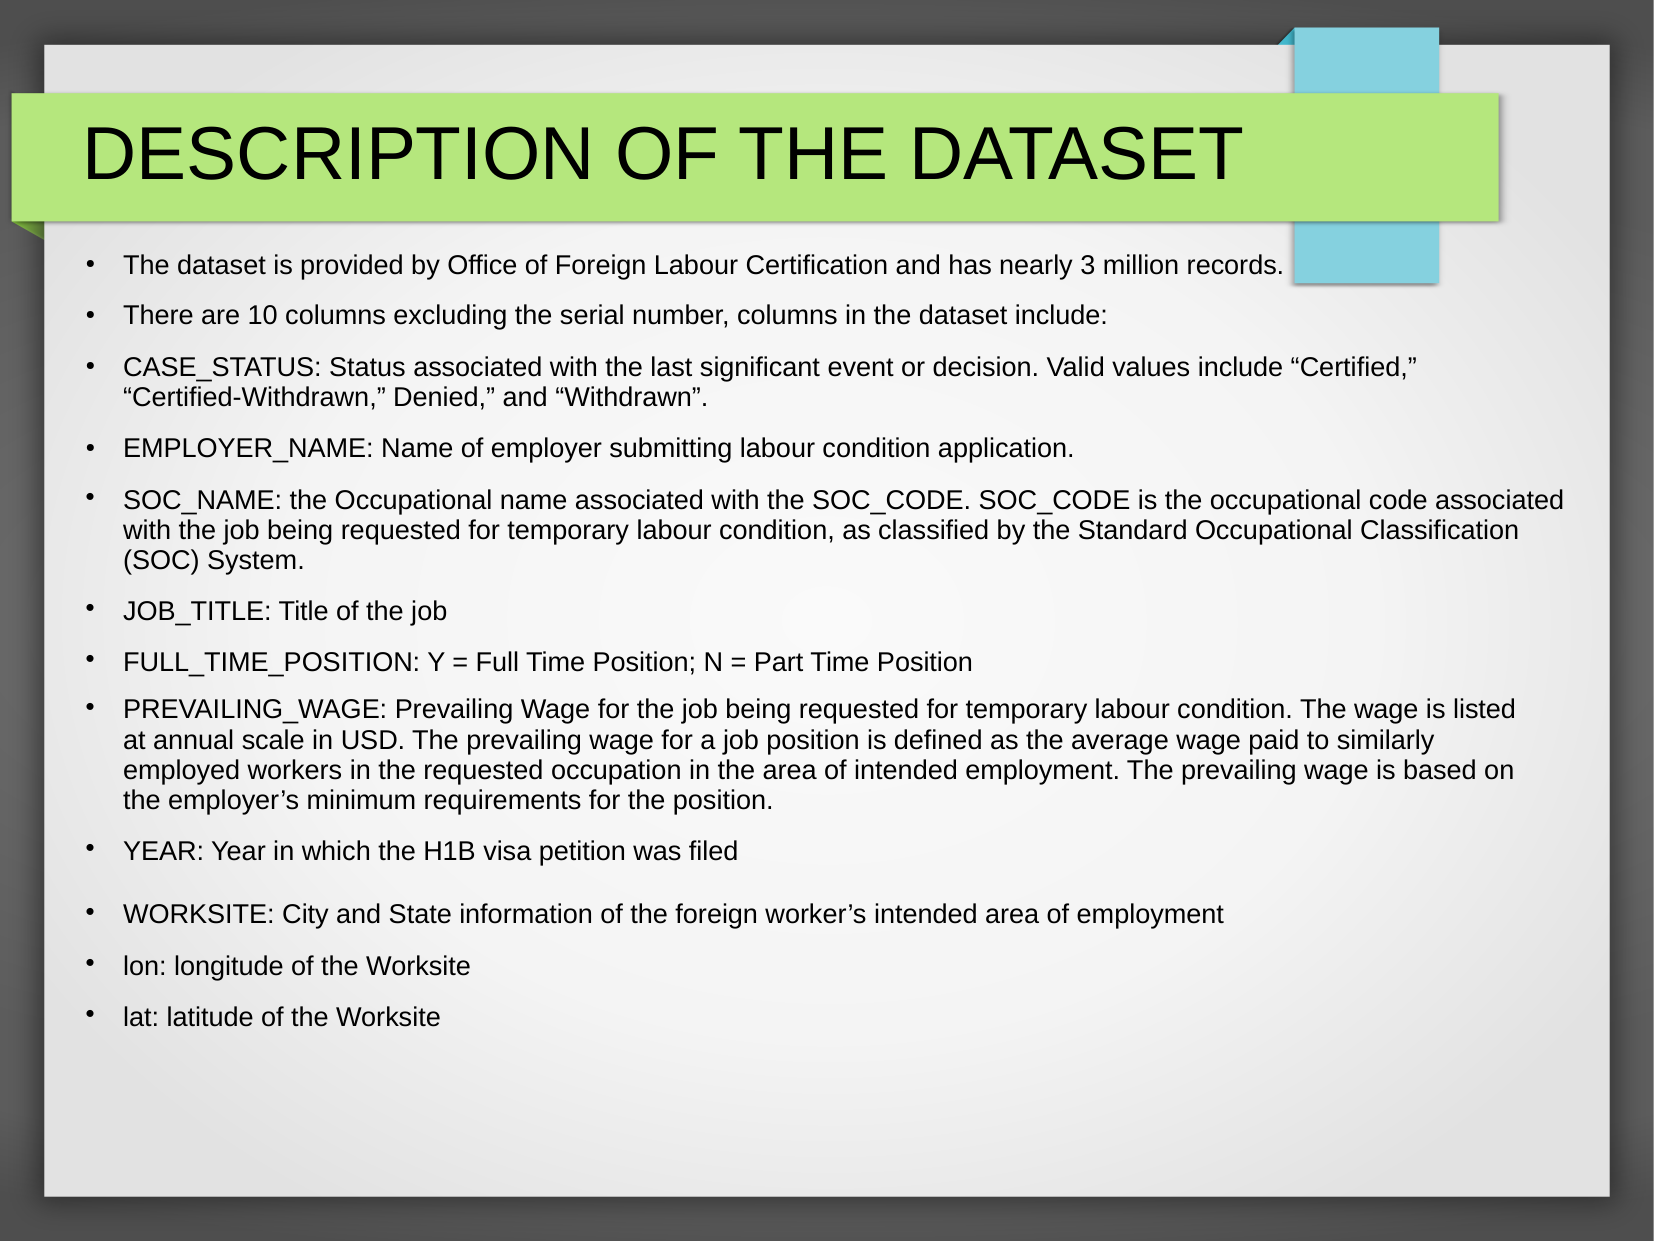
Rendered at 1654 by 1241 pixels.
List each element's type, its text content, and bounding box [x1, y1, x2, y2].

text_box The dataset is provided by Office of Foreign Labour Certification and has nearly 3 million records. There are 10 columns excluding the serial number, columns in the dataset include: CASE_STATUS: Status associated with the last significant event or decision. Valid values include “Certified,” “Certified-Withdrawn,” Denied,” and “Withdrawn”. EMPLOYER_NAME: Name of employer submitting labour condition application. [70, 245, 1489, 474]
title DESCRIPTION OF THE DATASET [82, 94, 1264, 213]
text_box WORKSITE: City and State information of the foreign worker’s intended area of employment lon: longitude of the Worksite lat: latitude of the Worksite [70, 892, 1406, 1040]
text_box PREVAILING_WAGE: Prevailing Wage for the job being requested for temporary labour condition. The wage is listed at annual scale in USD. The prevailing wage for a job position is defined as the average wage paid to similarly employed workers in the requested occupation in the area of intended employment. The prevailing wage is based on the employer’s minimum requirements for the position. YEAR: Year in which the H1B visa petition was filed [70, 687, 1560, 875]
text_box SOC_NAME: the Occupational name associated with the SOC_CODE. SOC_CODE is the occupational code associated with the job being requested for temporary labour condition, as classified by the Standard Occupational Classification (SOC) System. JOB_TITLE: Title of the job FULL_TIME_POSITION: Y = Full Time Position; N = Part Time Position [70, 477, 1607, 686]
picture [0, 0, 1654, 1241]
